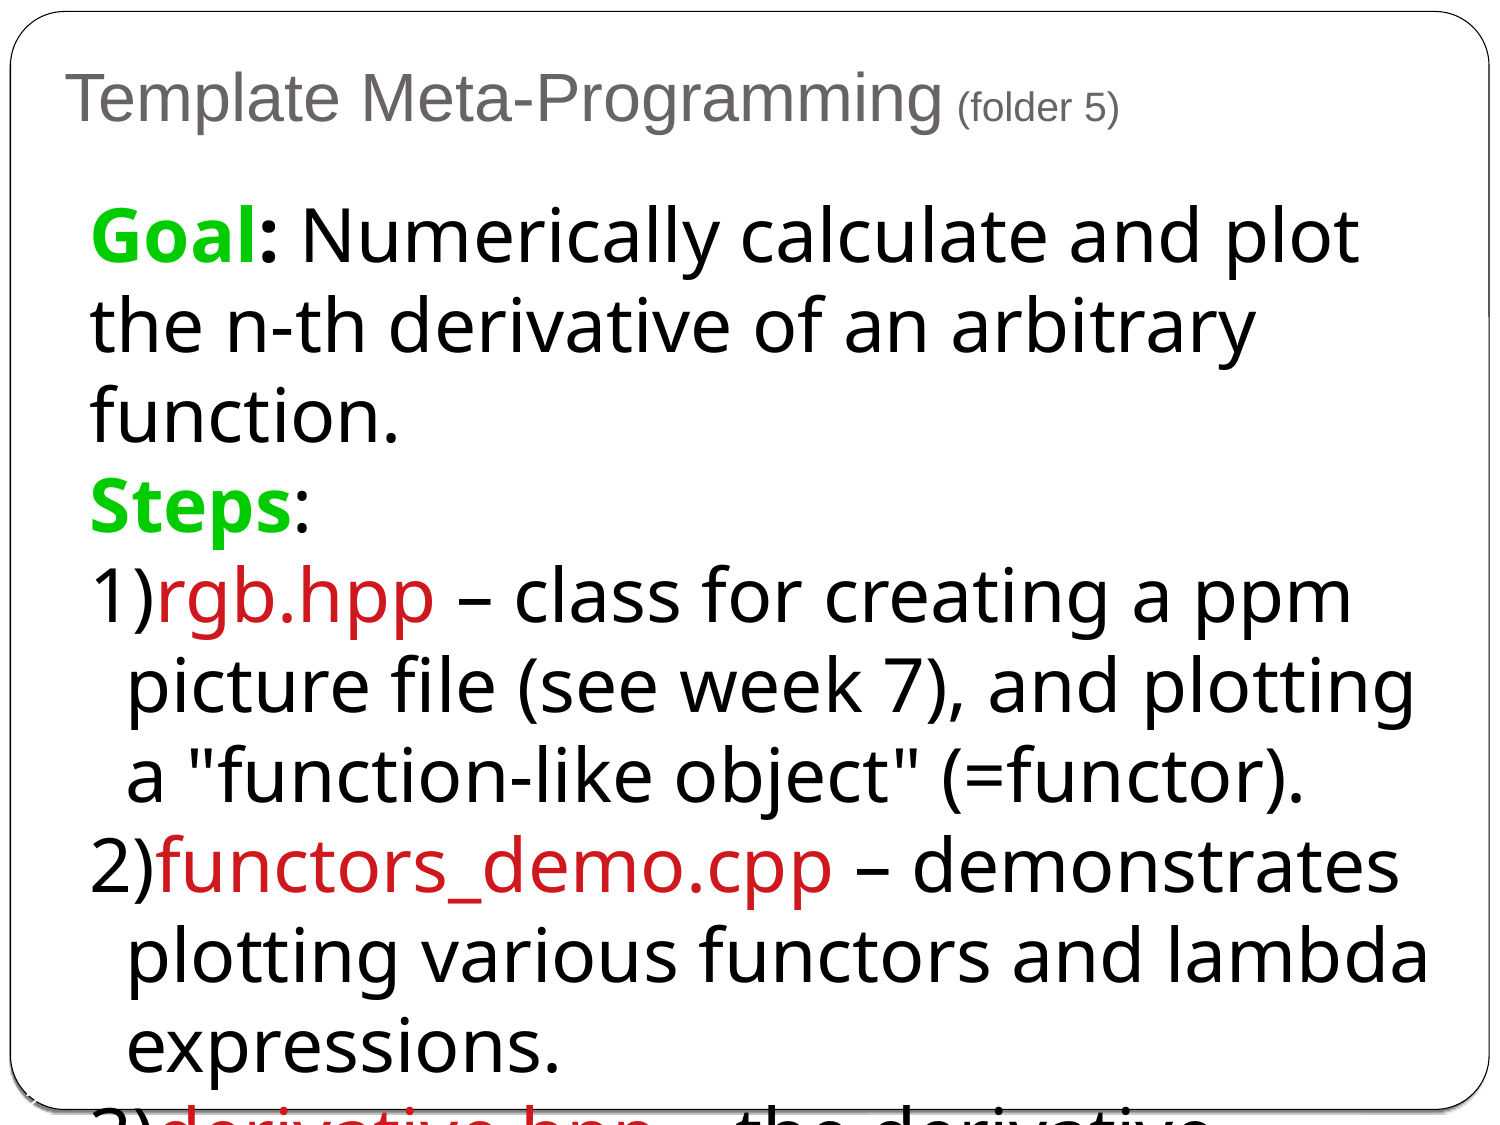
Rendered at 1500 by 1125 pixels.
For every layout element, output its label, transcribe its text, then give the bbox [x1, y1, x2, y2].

text_box Goal: Numerically calculate and plot the n-th derivative of an arbitrary function. Steps: rgb.hpp – class for creating a ppm picture file (see week 7), and plotting a "function-like object" (=functor). functors_demo.cpp – demonstrates plotting various functors and lambda expressions. derivative.hpp – the derivative template. animate_demo.cpp – function animation. [75, 179, 1486, 1125]
list [50, 149, 1450, 1088]
slide_number <number> [0, 1074, 50, 1125]
title Template Meta-Programming (folder 5) [50, 45, 1450, 149]
